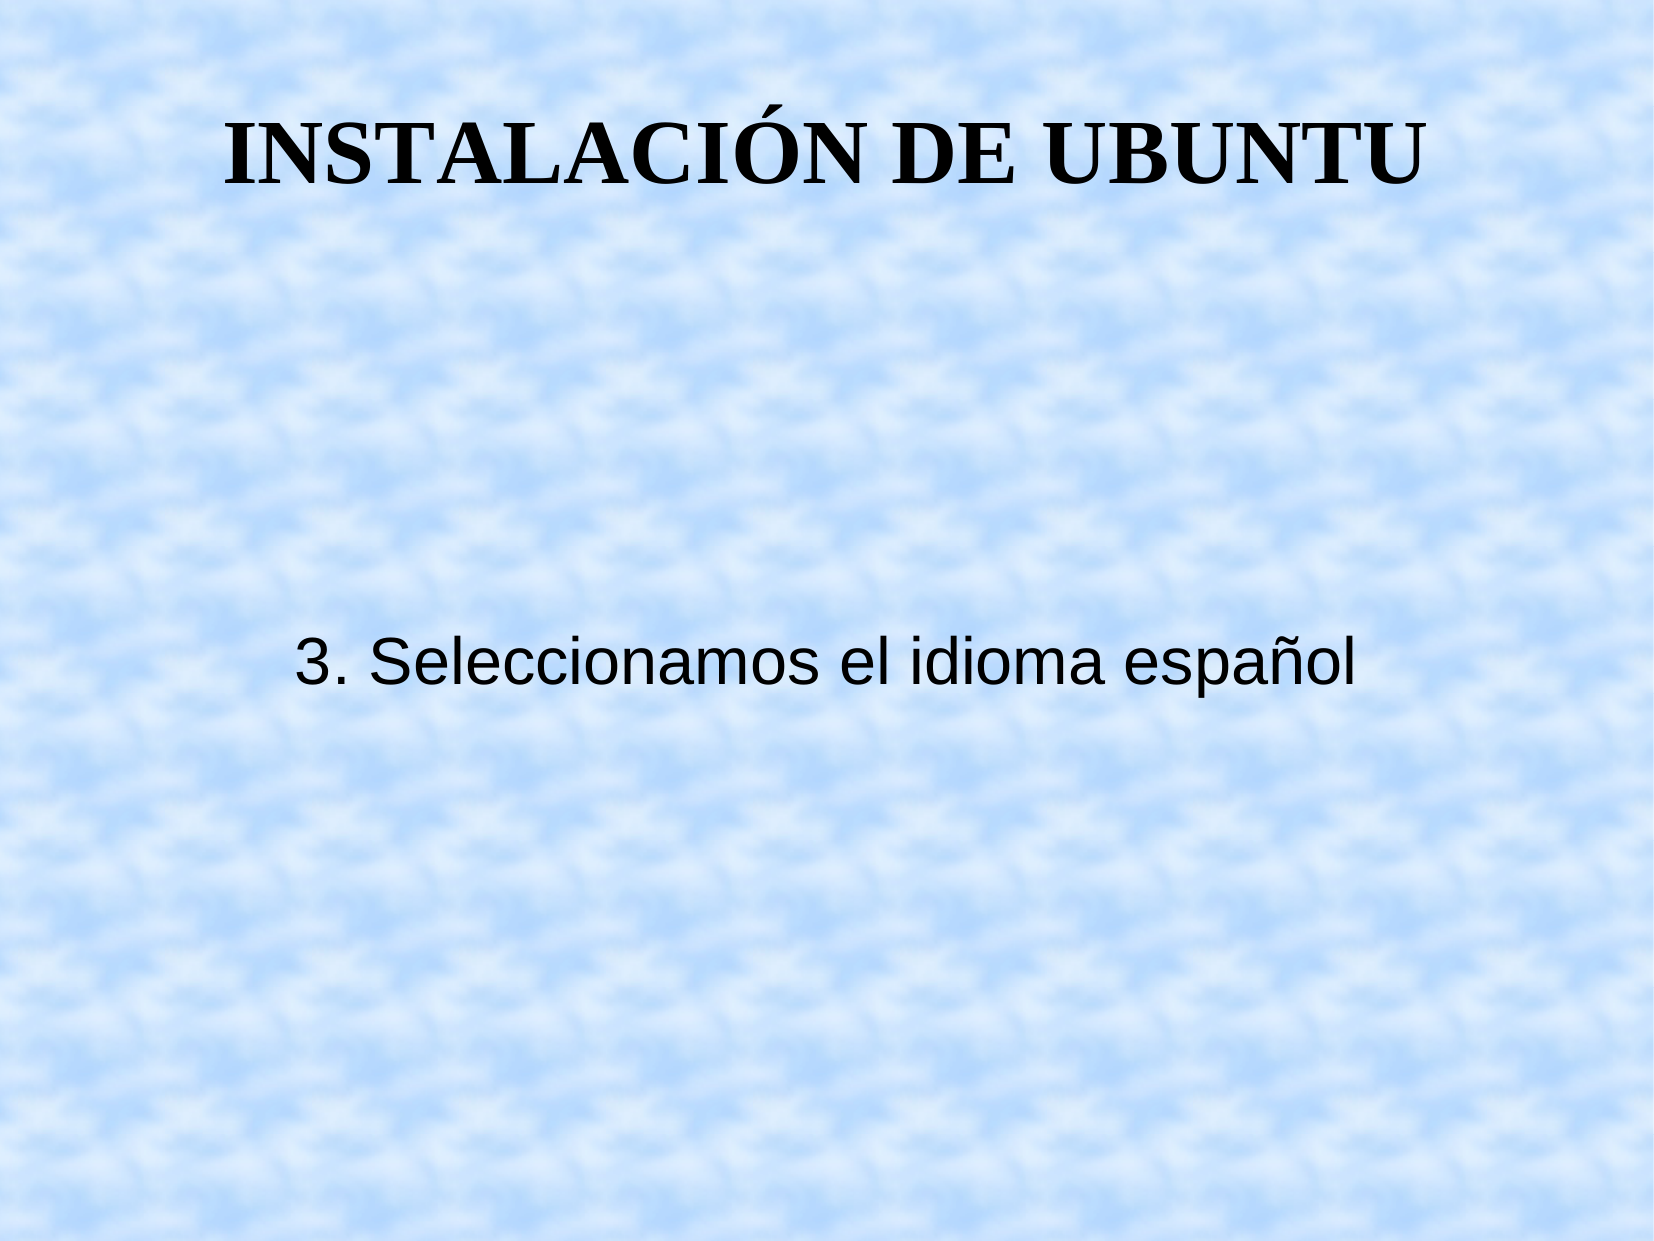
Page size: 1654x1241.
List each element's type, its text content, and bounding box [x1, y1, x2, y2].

title INSTALACIÓN DE UBUNTU [82, 56, 1571, 249]
picture [0, 0, 1654, 1241]
subtitle 3. Seleccionamos el idioma español [82, 297, 1571, 1102]
